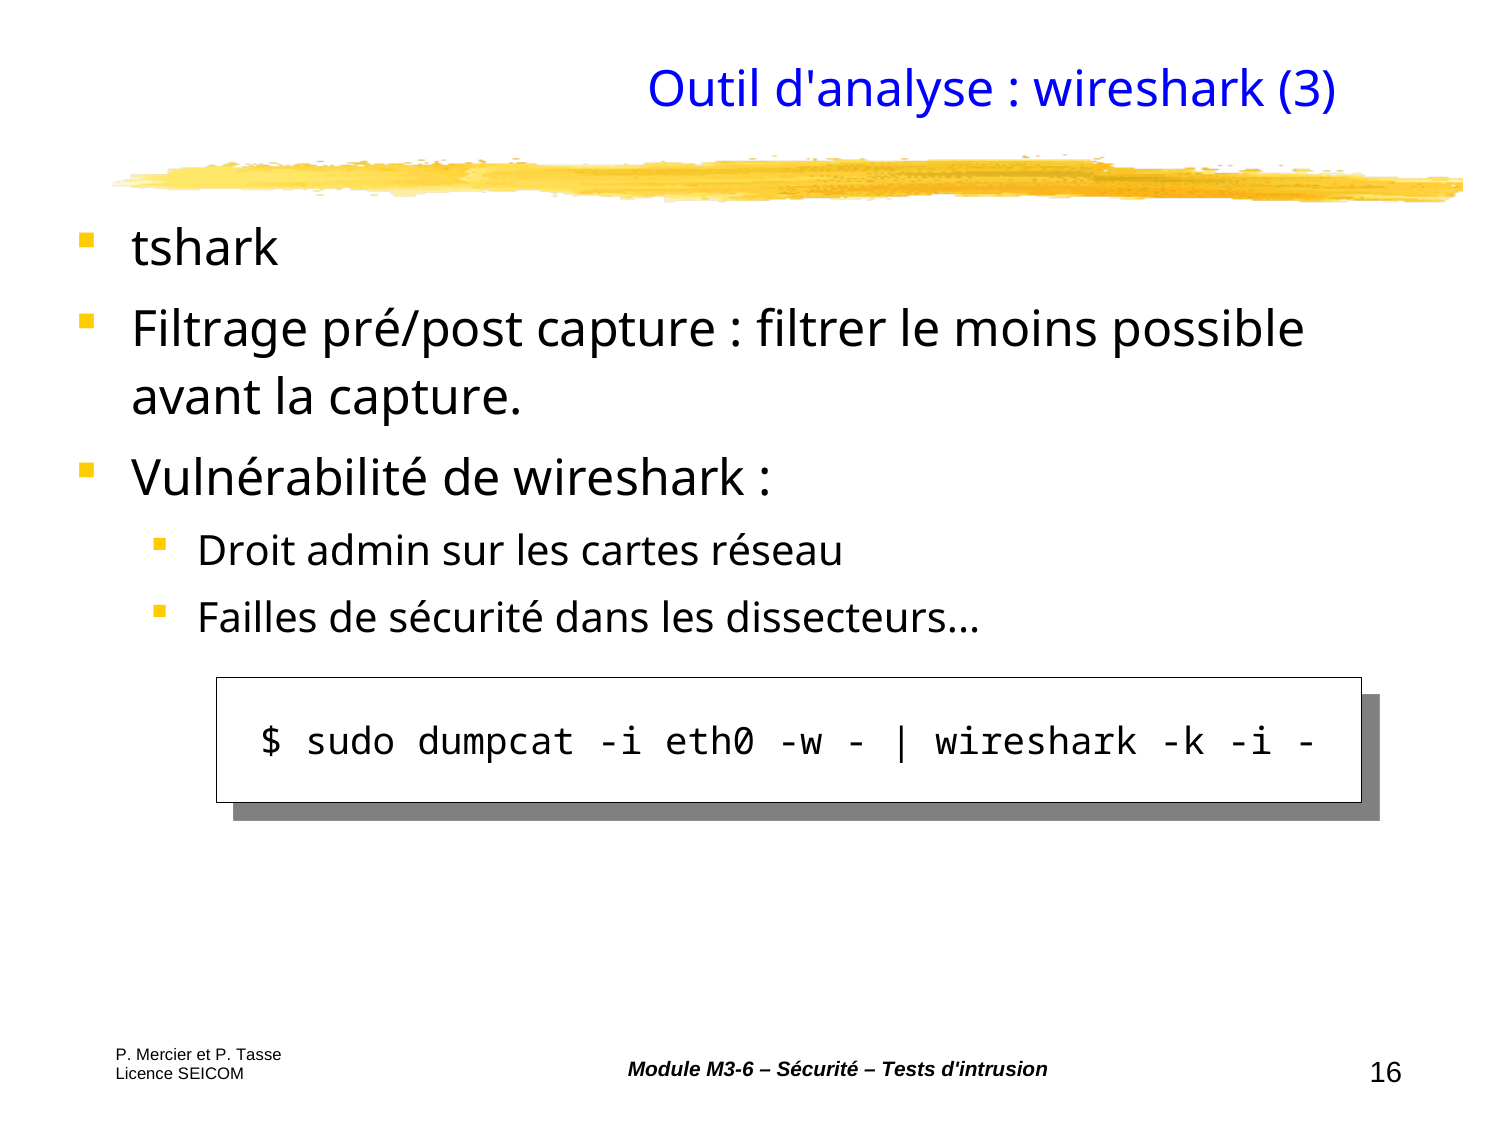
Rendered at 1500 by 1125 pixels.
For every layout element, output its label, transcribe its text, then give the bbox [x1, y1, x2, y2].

list tshark Filtrage pré/post capture : filtrer le moins possible avant la capture. Vulnérabilité de wireshark : Droit admin sur les cartes réseau Failles de sécurité dans les dissecteurs... [74, 212, 1417, 941]
text_box $ sudo dumpcat -i eth0 -w - | wireshark -k -i - [216, 677, 1362, 803]
title Outil d'analyse : wireshark (3) [62, 44, 1338, 131]
picture [112, 149, 1463, 213]
